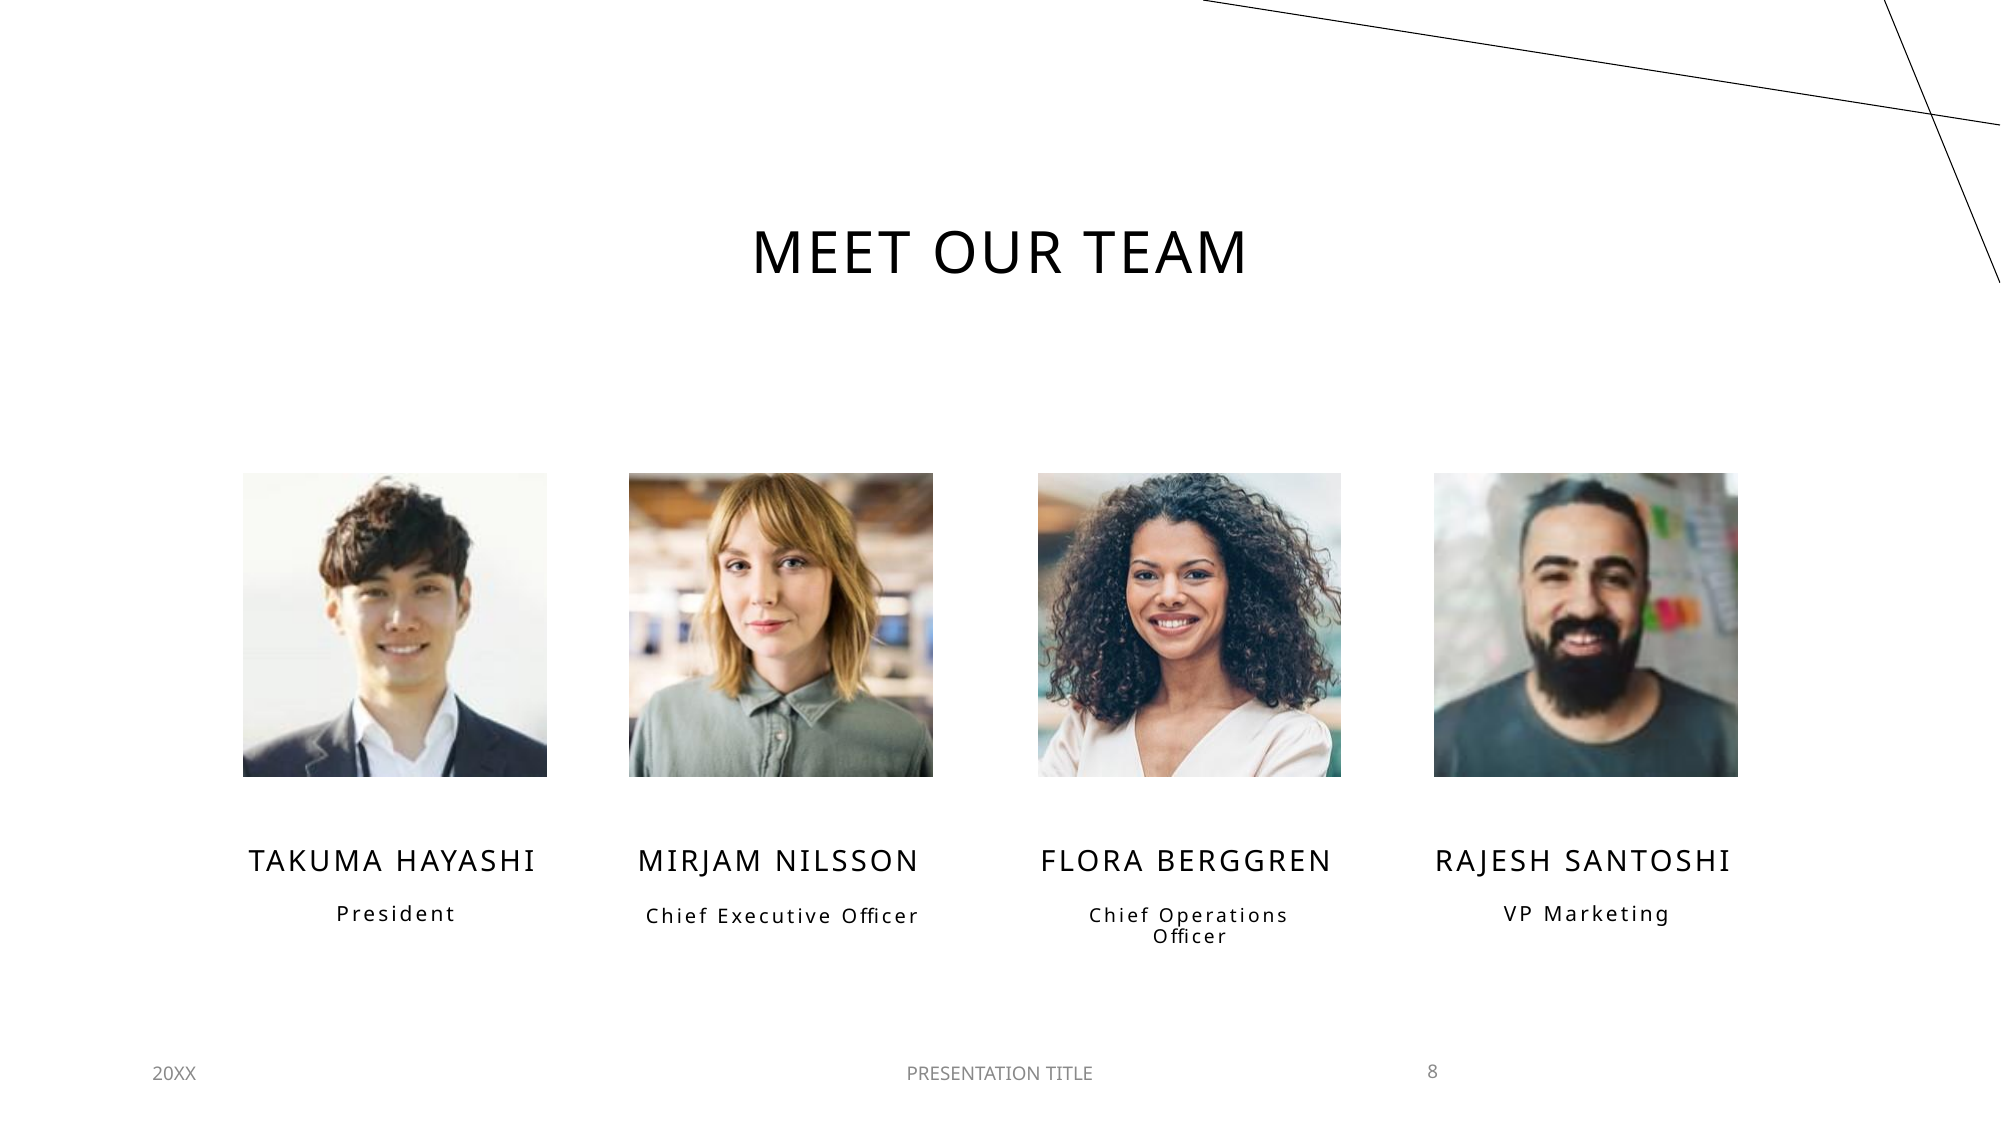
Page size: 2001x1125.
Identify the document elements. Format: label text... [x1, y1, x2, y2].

text_box 8 [1412, 1042, 1863, 1103]
list Chief Operations Officer [1038, 898, 1341, 956]
text_box 20XX [137, 1042, 588, 1103]
picture [1434, 473, 1738, 777]
title MEET OUR TEAM [309, 146, 1691, 364]
text_box PRESENTATION TITLE [662, 1042, 1338, 1103]
picture [243, 473, 547, 777]
picture [629, 473, 933, 777]
list VP Marketing [1434, 896, 1738, 953]
picture [1038, 473, 1341, 777]
list FLORA BERGGREN [995, 834, 1376, 891]
list RAJESH SANTOSHI [1392, 834, 1773, 891]
list MIRJAM NILSSON [587, 834, 970, 891]
list Chief Executive Officer [629, 898, 934, 956]
list President [243, 896, 547, 953]
list TAKUMA HAYASHI [201, 834, 582, 891]
